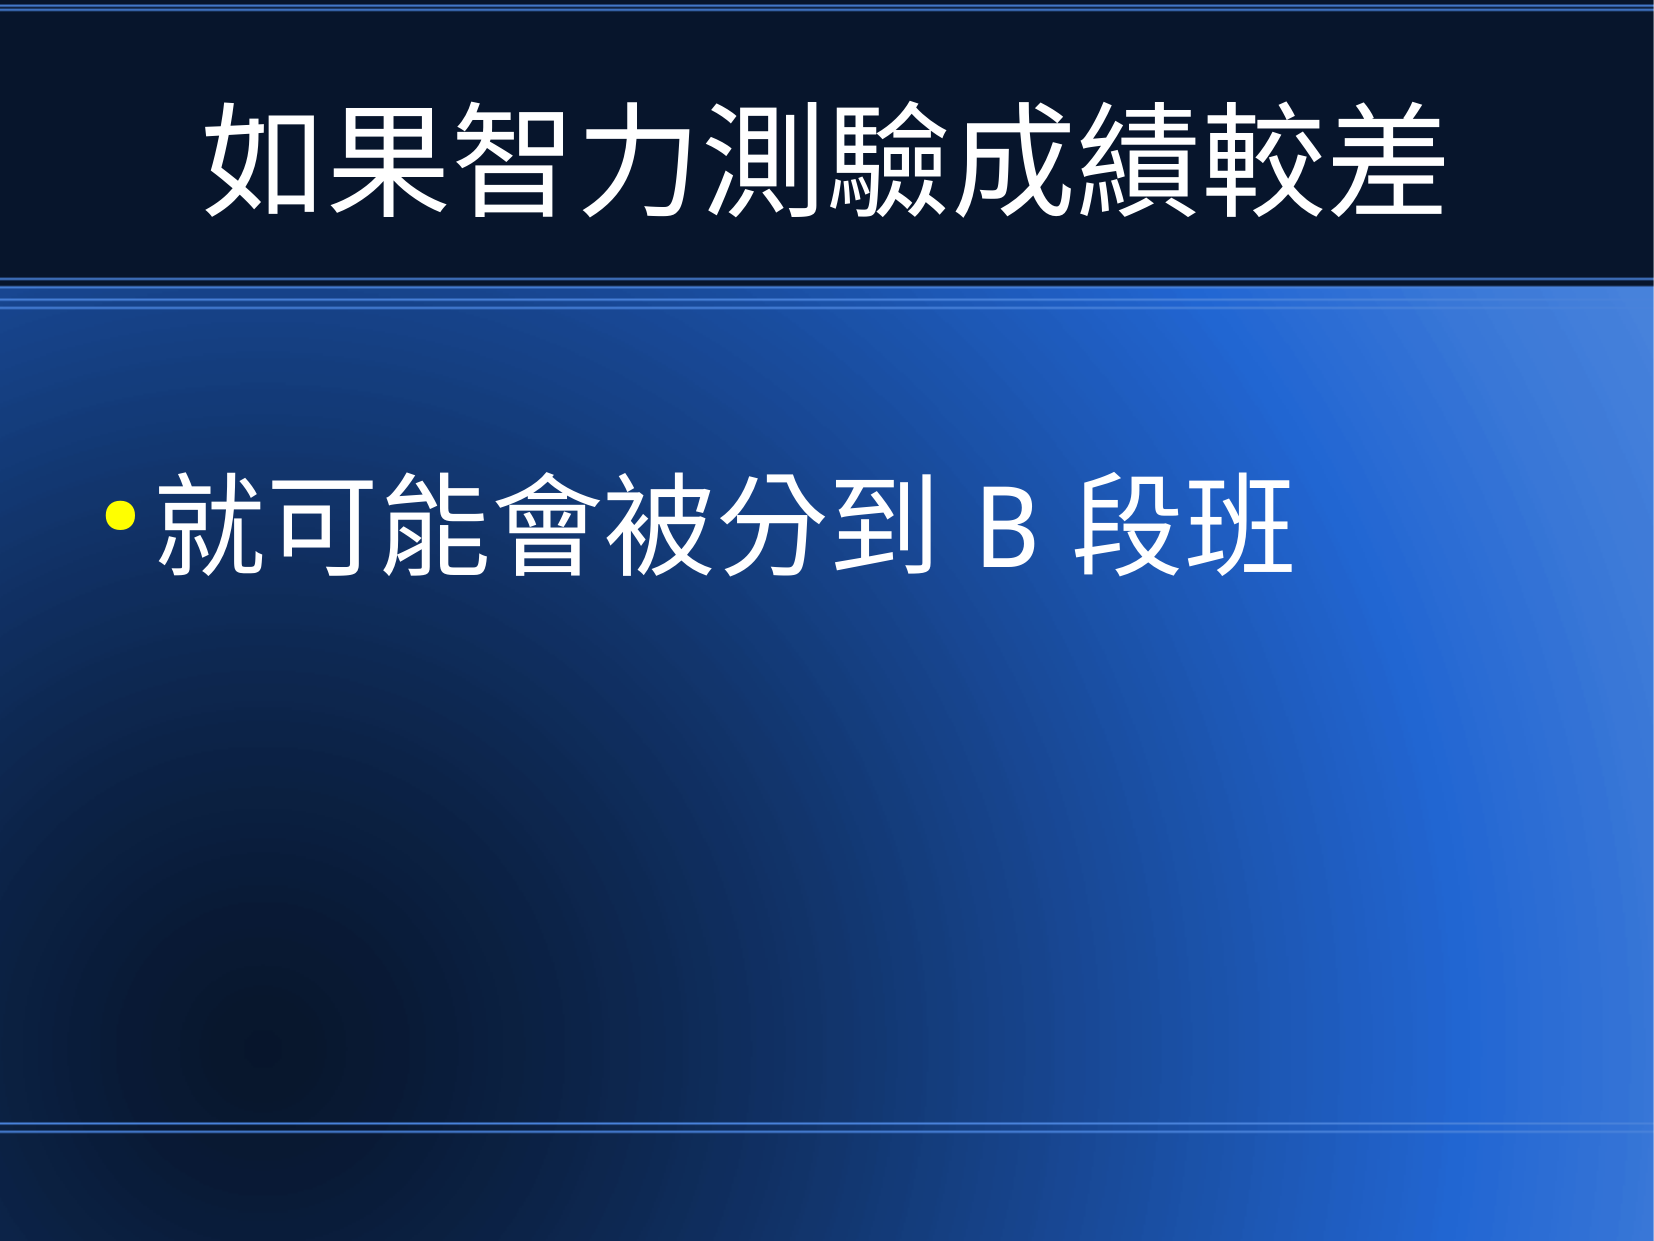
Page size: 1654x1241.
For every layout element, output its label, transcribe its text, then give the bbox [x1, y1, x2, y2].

picture [0, 0, 1654, 1241]
list 就可能會被分到B段班 [82, 355, 1571, 1241]
title 如果智力測驗成績較差 [82, 49, 1571, 257]
